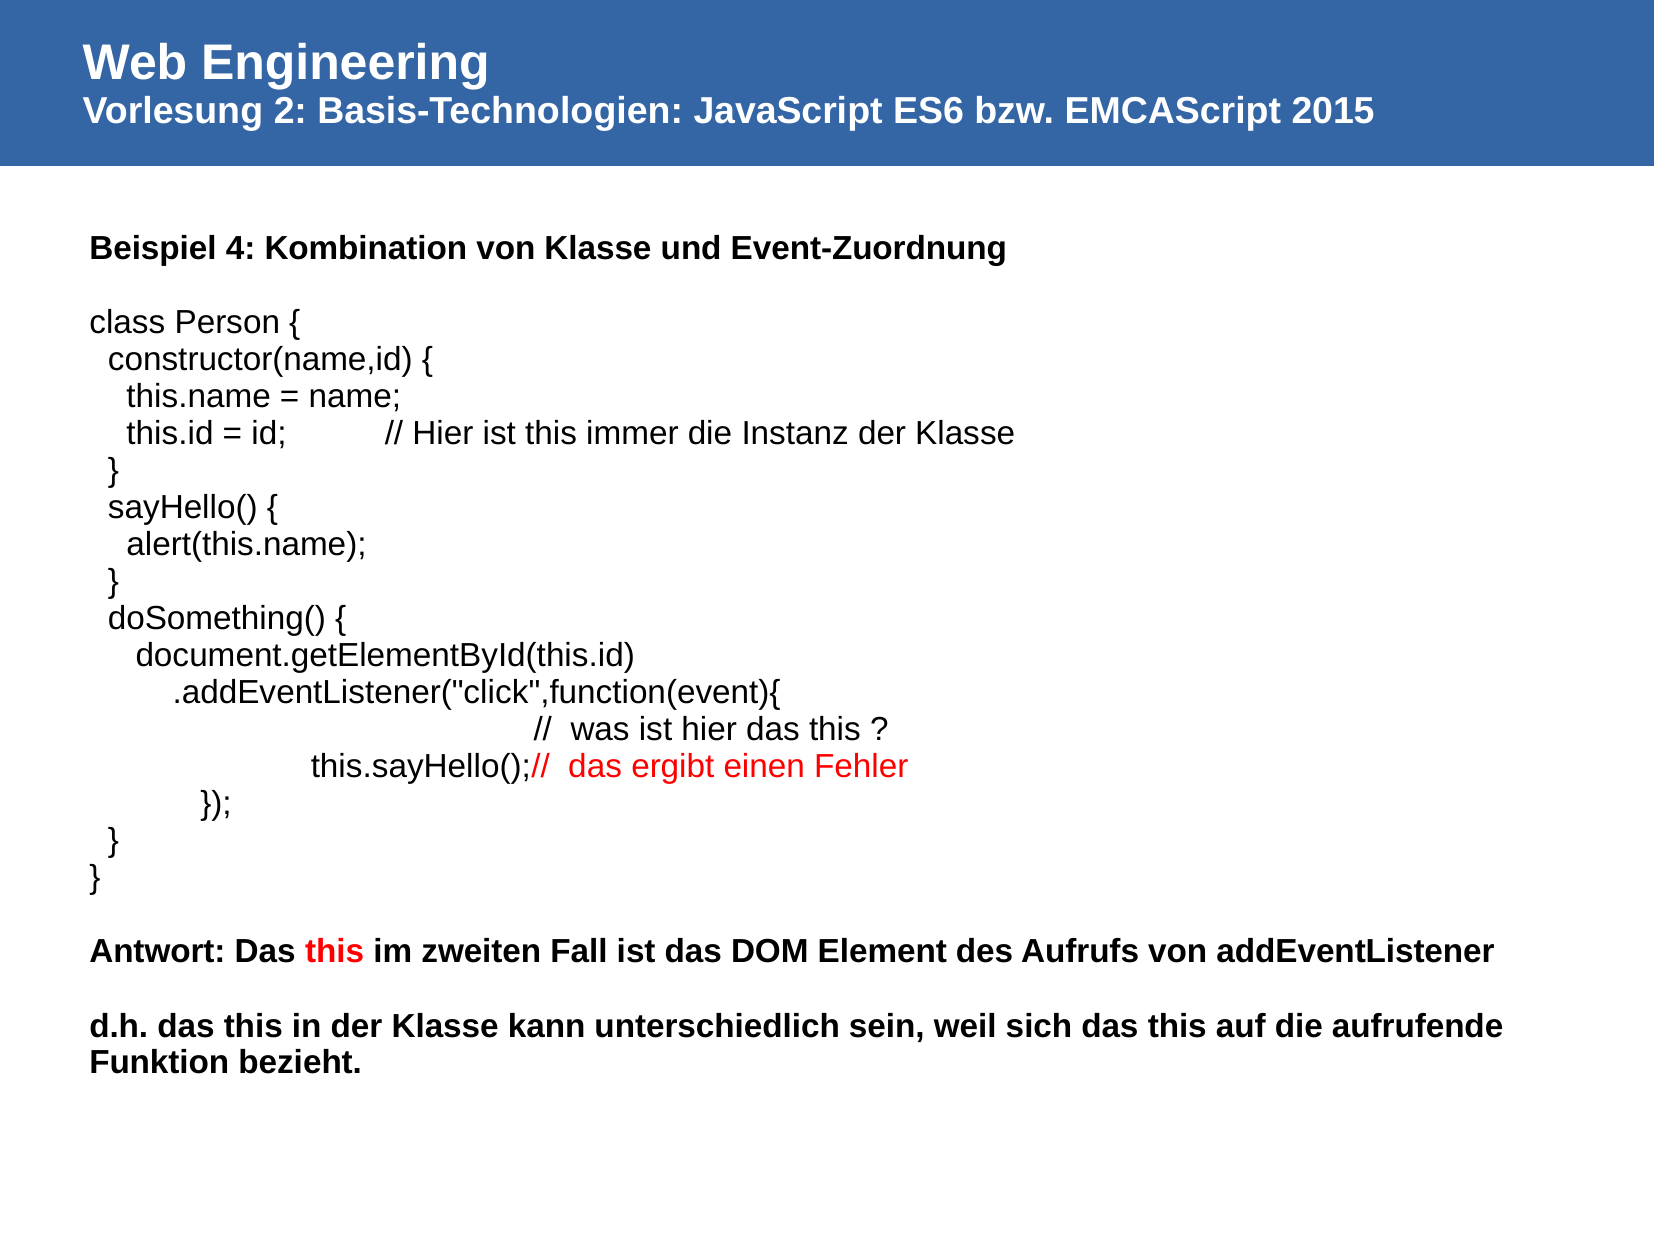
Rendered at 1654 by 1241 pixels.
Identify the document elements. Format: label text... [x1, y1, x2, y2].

title Web Engineering Vorlesung 2: Basis-Technologien: JavaScript ES6 bzw. EMCAScript 2015 [82, 0, 1571, 166]
text_box Beispiel 4: Kombination von Klasse und Event-Zuordnung class Person { constructor(name,id) { this.name = name; this.id = id; // Hier ist this immer die Instanz der Klasse } sayHello() { alert(this.name); } doSomething() { document.getElementById(this.id) .addEventListener("click",function(event){ // was ist hier das this ? this.sayHello();// das ergibt einen Fehler }); } } Antwort: Das this im zweiten Fall ist das DOM Element des Aufrufs von addEventListener d.h. das this in der Klasse kann unterschiedlich sein, weil sich das this auf die aufrufende Funktion bezieht. [74, 222, 1524, 1132]
